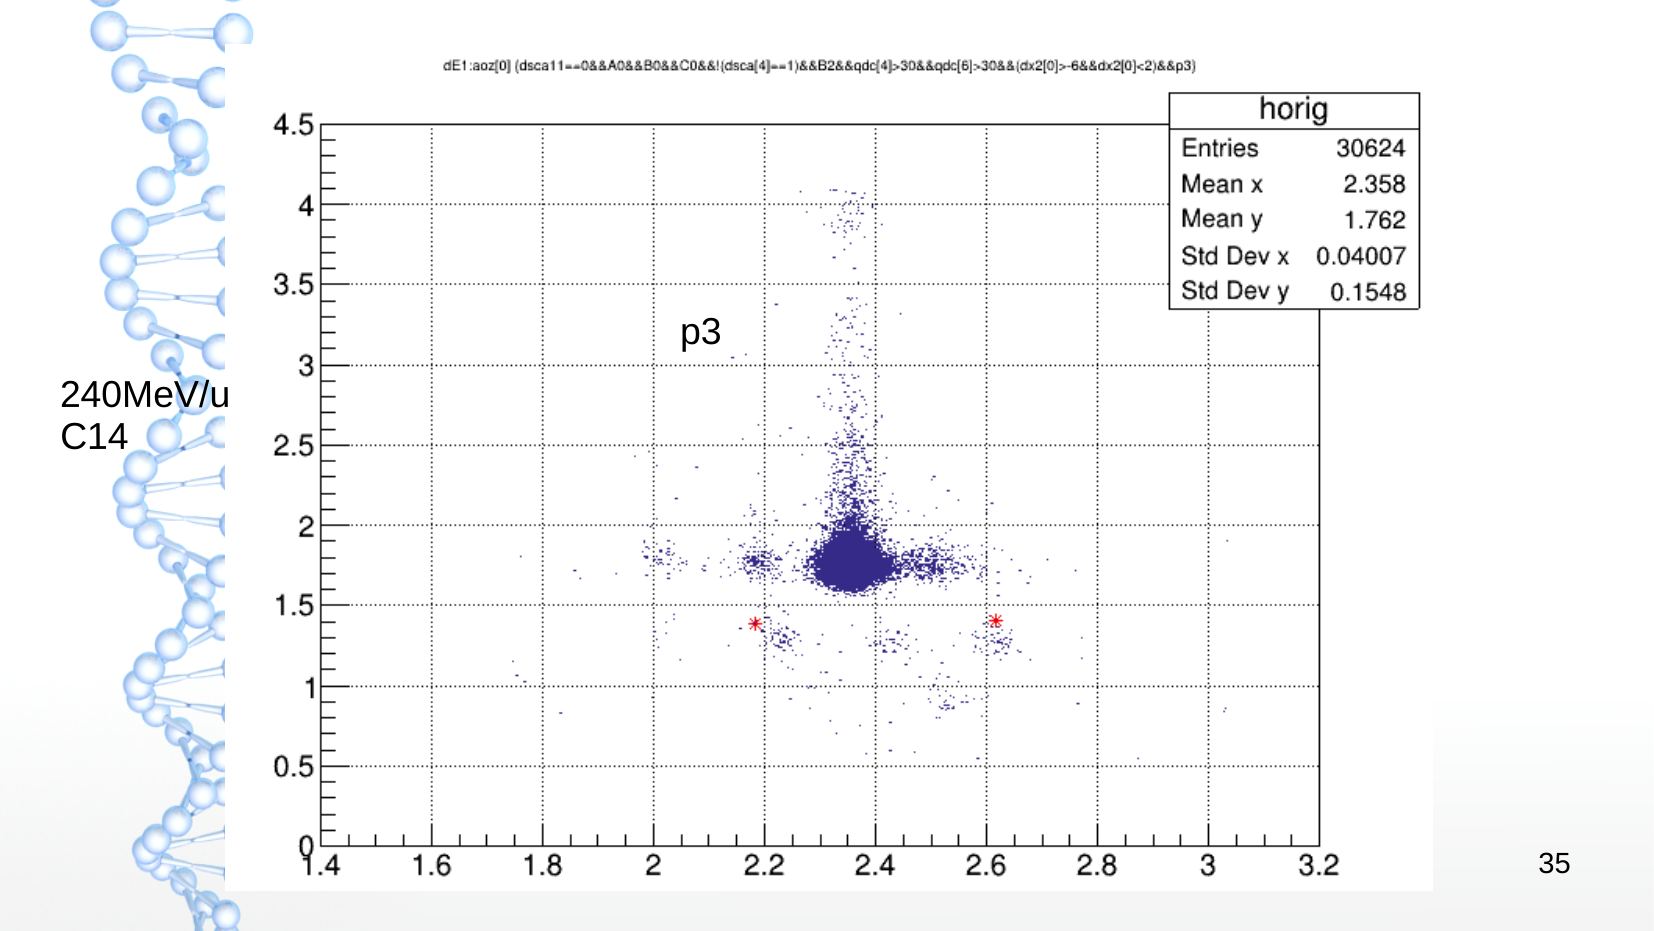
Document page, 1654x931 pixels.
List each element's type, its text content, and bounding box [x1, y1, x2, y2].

picture [0, 0, 1654, 931]
text_box p3 [665, 303, 786, 361]
text_box 240MeV/u C14 [45, 365, 286, 466]
